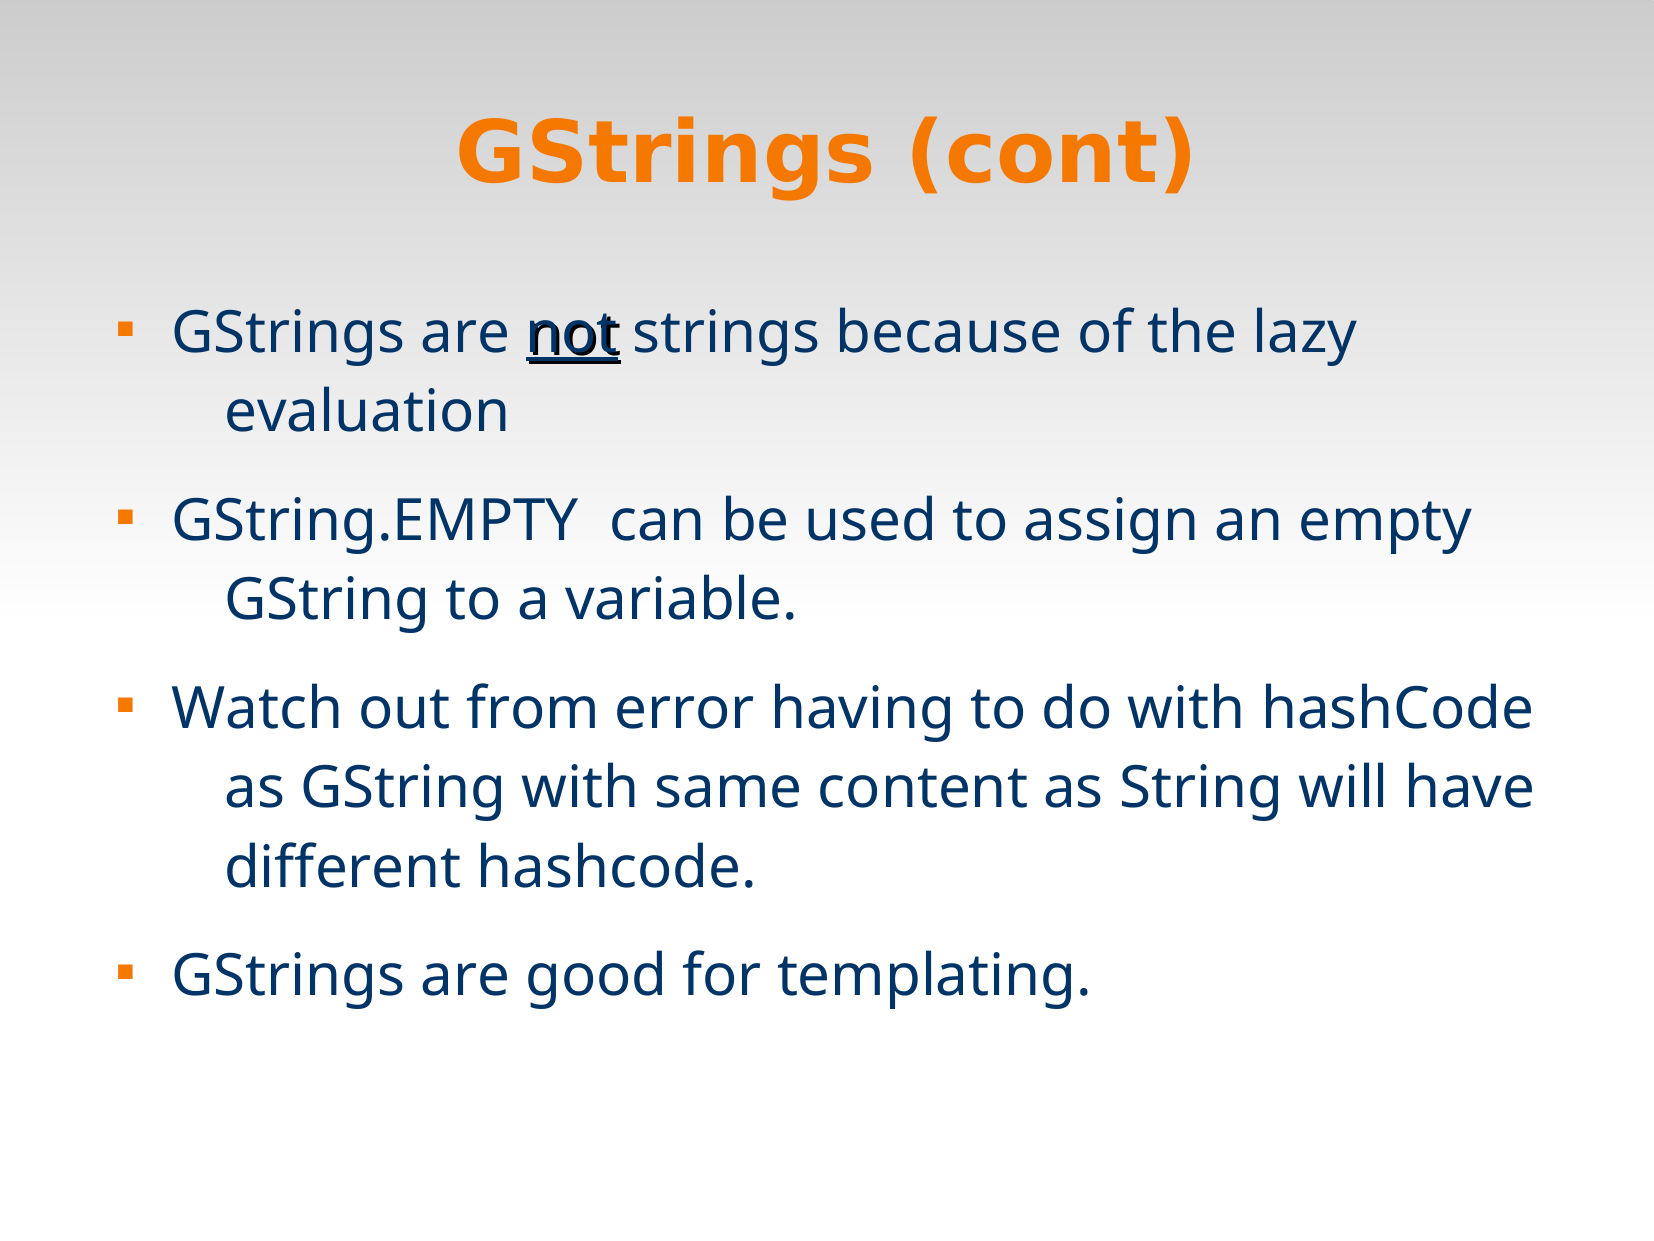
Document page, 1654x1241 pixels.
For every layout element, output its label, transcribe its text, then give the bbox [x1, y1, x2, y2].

list GStrings are not strings because of the lazy evaluation GString.EMPTY can be used to assign an empty GString to a variable. Watch out from error having to do with hashCode as GString with same content as String will have different hashcode. GStrings are good for templating. [82, 290, 1571, 1109]
title GStrings (cont) [82, 49, 1571, 257]
